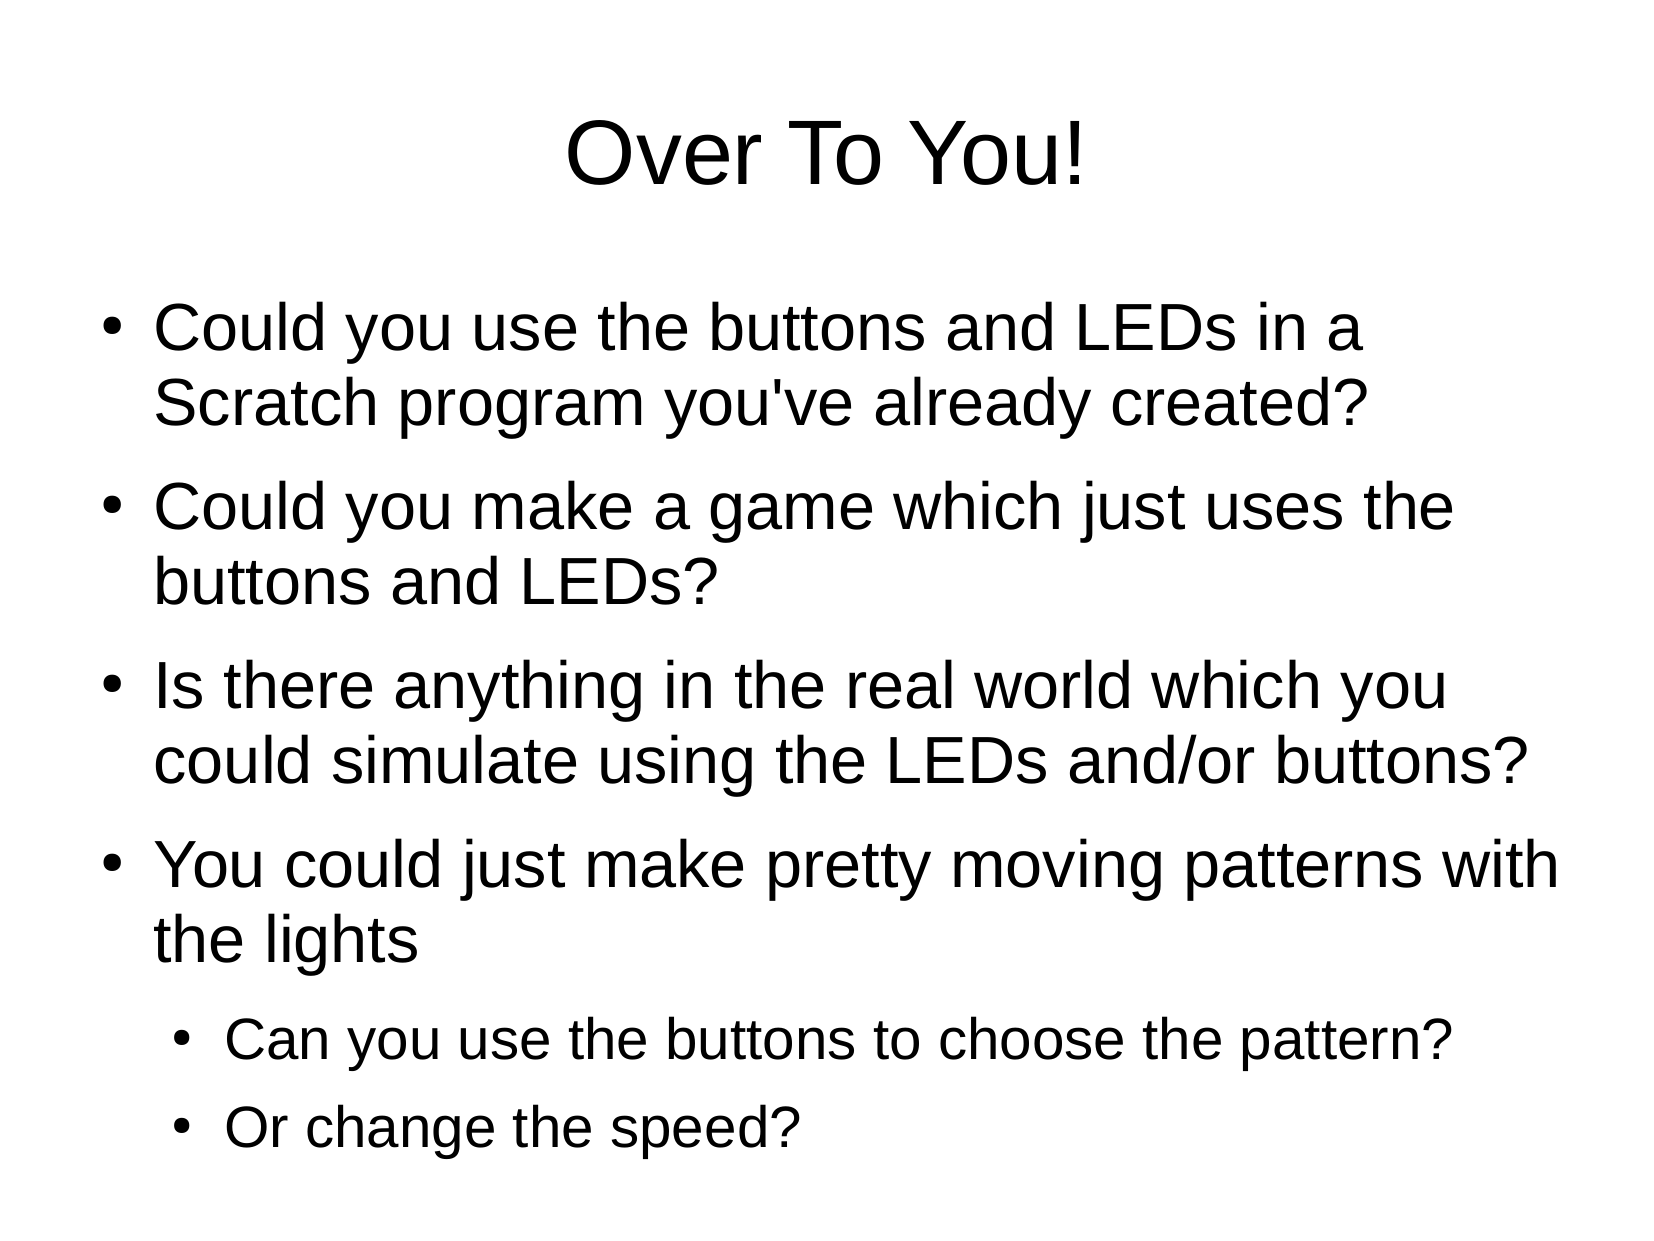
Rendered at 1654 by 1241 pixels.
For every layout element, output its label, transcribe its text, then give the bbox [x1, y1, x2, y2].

list Could you use the buttons and LEDs in a Scratch program you've already created? Could you make a game which just uses the buttons and LEDs? Is there anything in the real world which you could simulate using the LEDs and/or buttons? You could just make pretty moving patterns with the lights Can you use the buttons to choose the pattern? Or change the speed? [82, 290, 1571, 1161]
title Over To You! [82, 49, 1571, 257]
